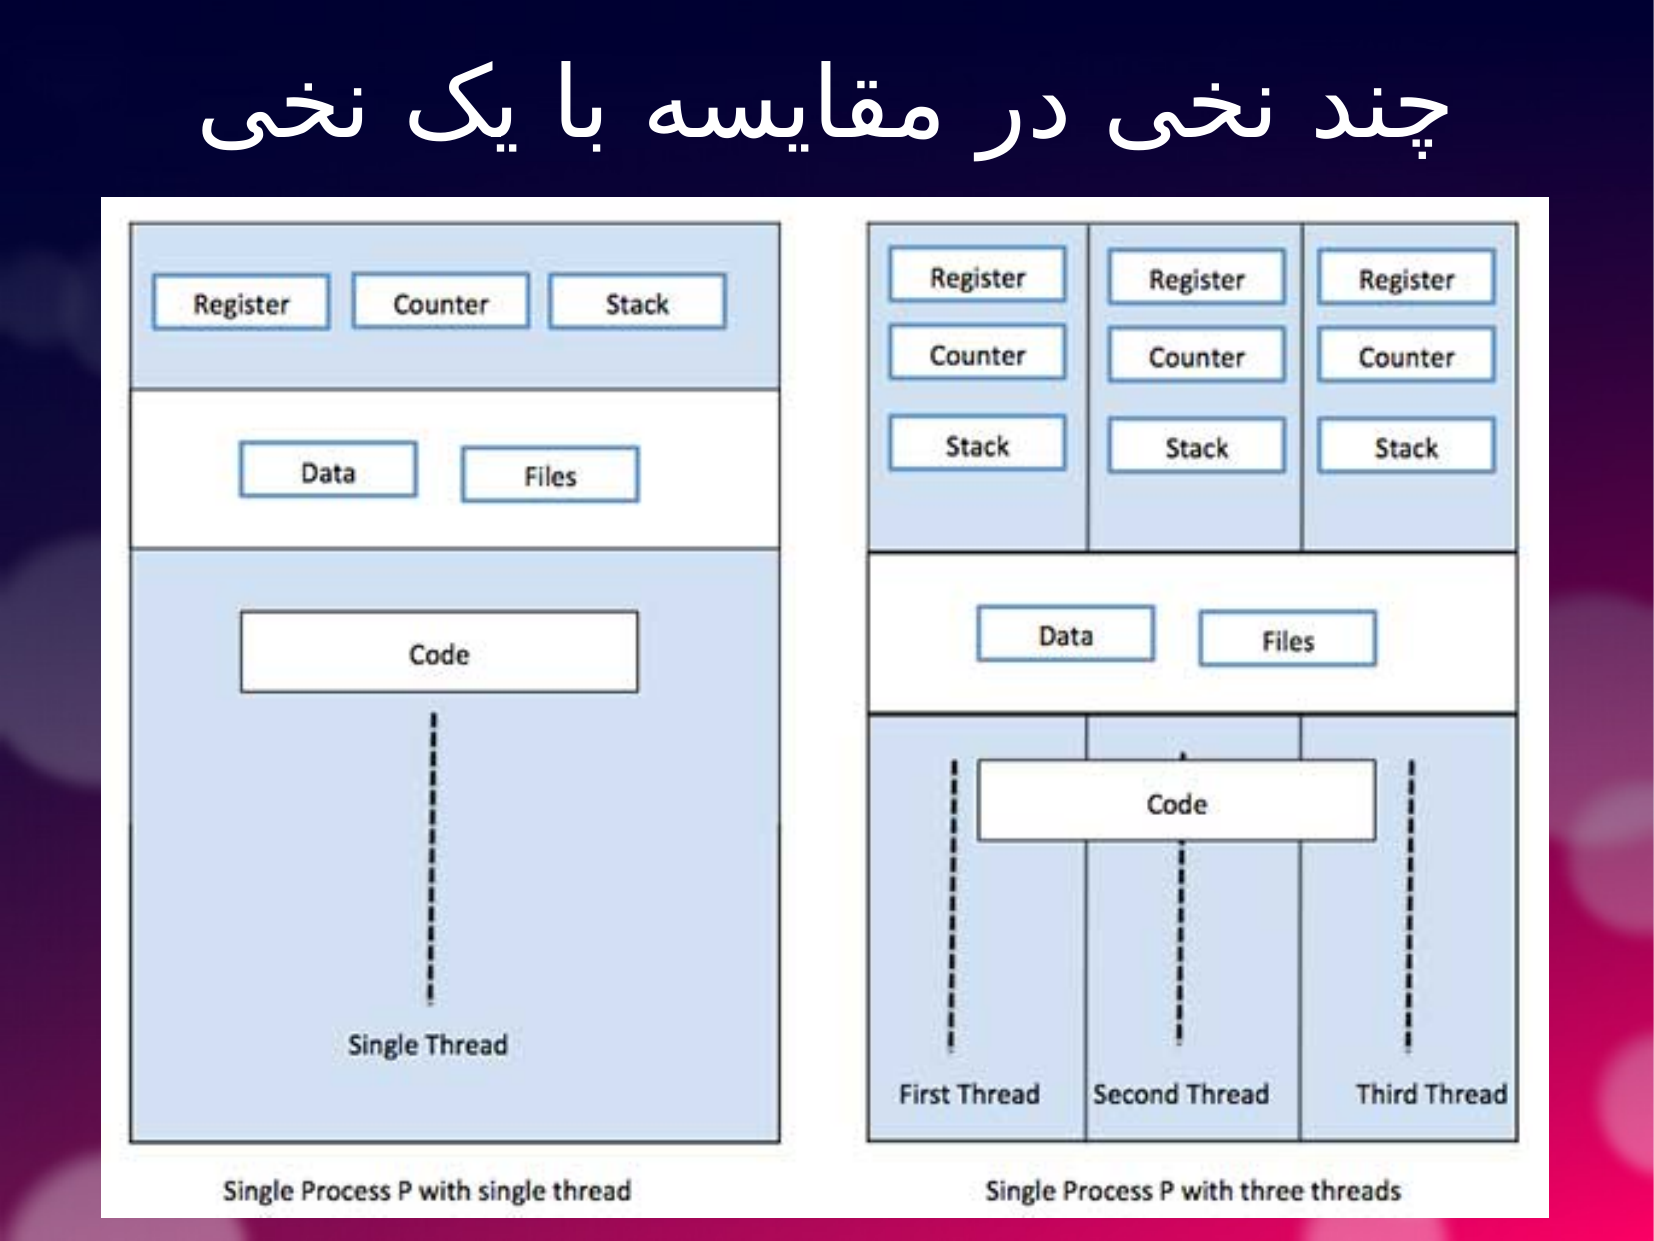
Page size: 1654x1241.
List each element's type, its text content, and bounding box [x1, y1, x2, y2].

picture [0, 0, 1654, 1241]
title چند نخی در مقایسه با یک نخی [81, 0, 1570, 206]
